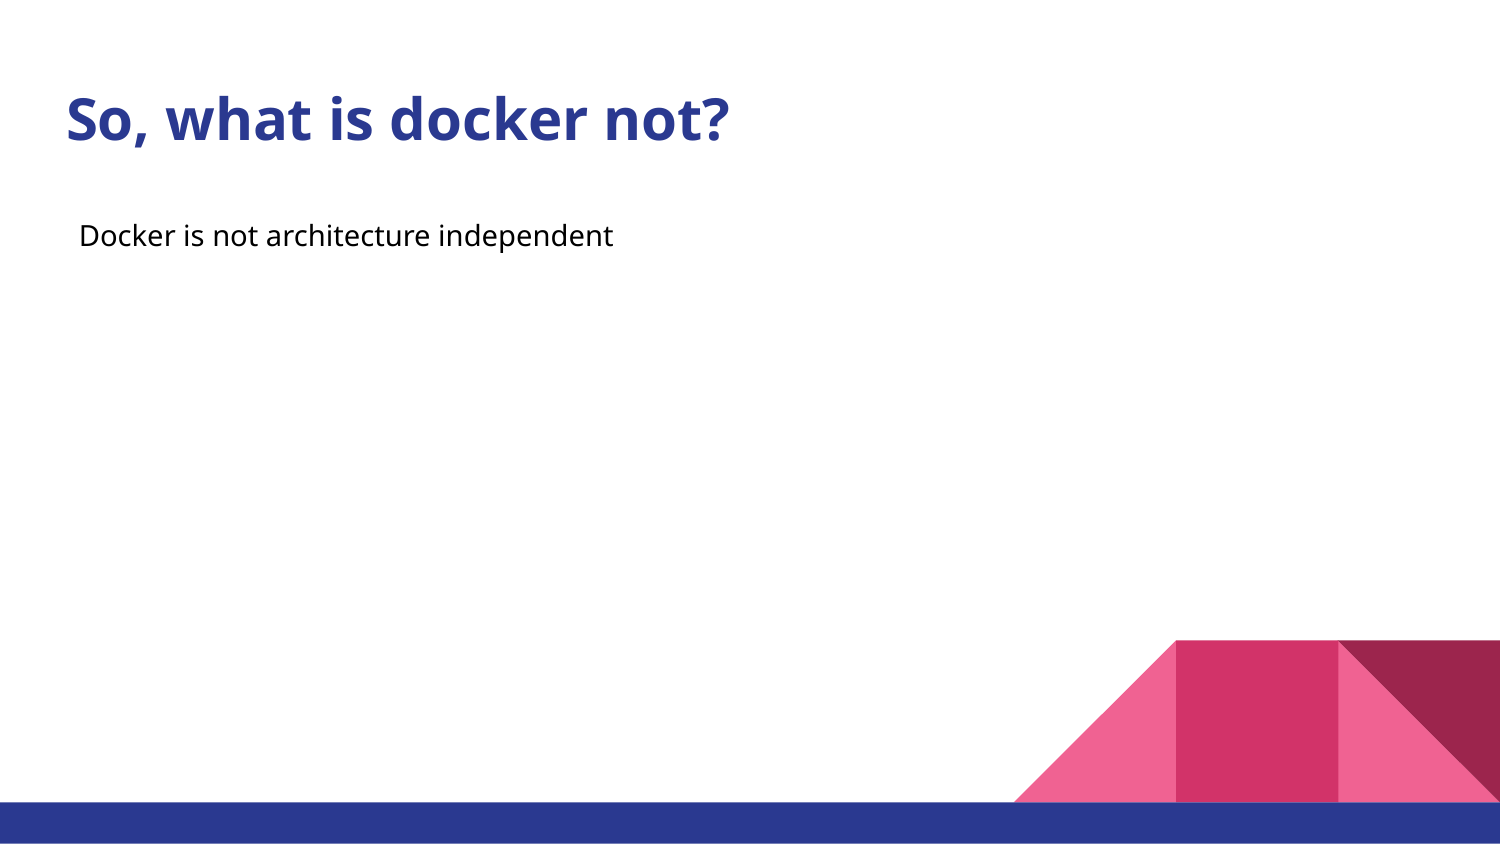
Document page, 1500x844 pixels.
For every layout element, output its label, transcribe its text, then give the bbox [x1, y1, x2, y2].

text_box Docker is not architecture independent [63, 201, 1354, 267]
title So, what is docker not? [51, 67, 1449, 167]
